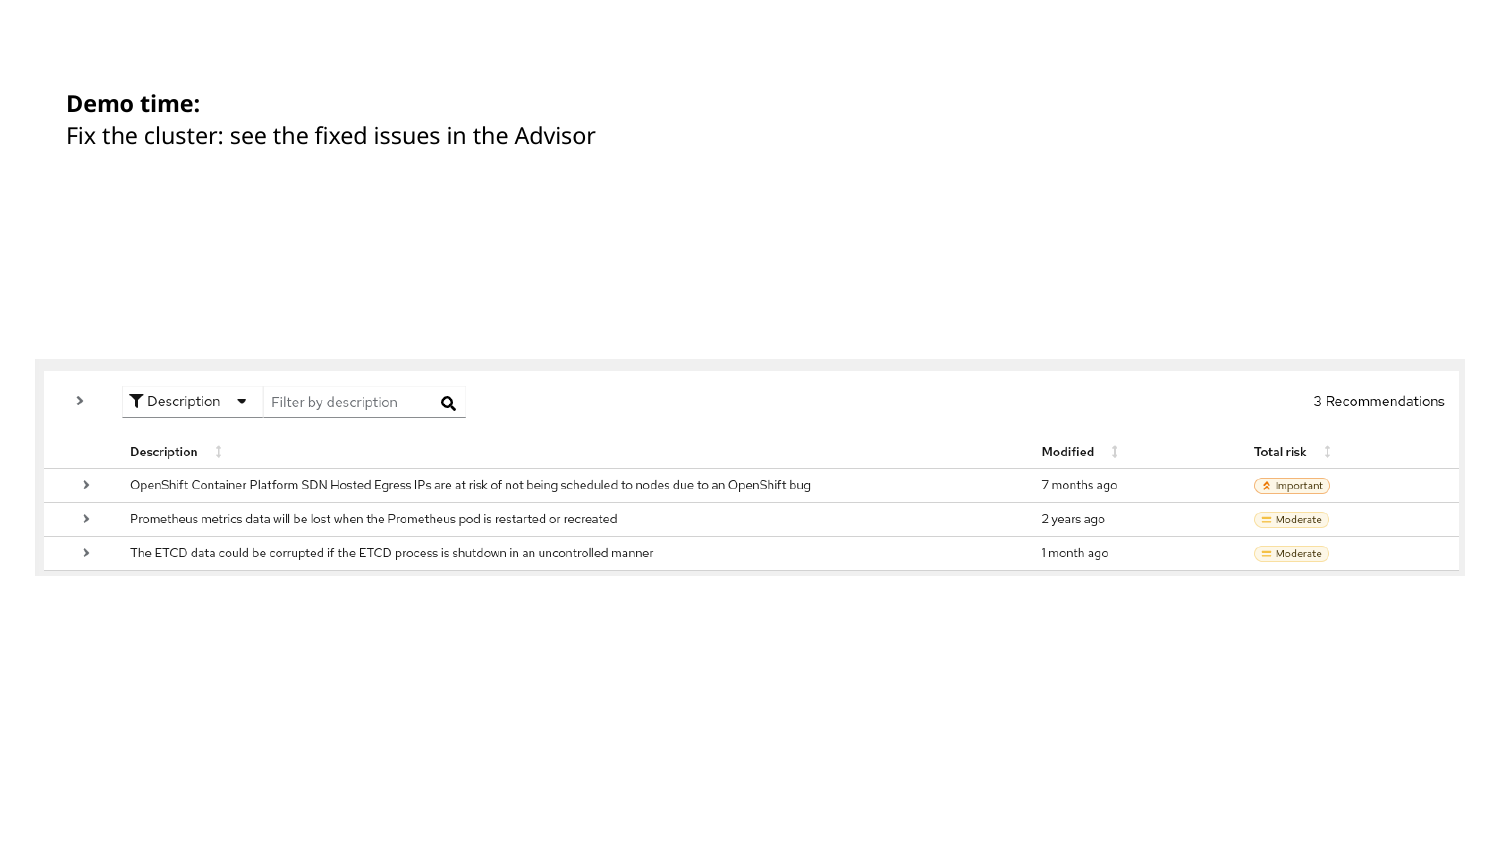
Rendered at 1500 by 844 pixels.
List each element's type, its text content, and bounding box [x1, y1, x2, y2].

title Demo time: Fix the cluster: see the fixed issues in the Advisor [51, 72, 1449, 167]
picture [35, 359, 1465, 576]
